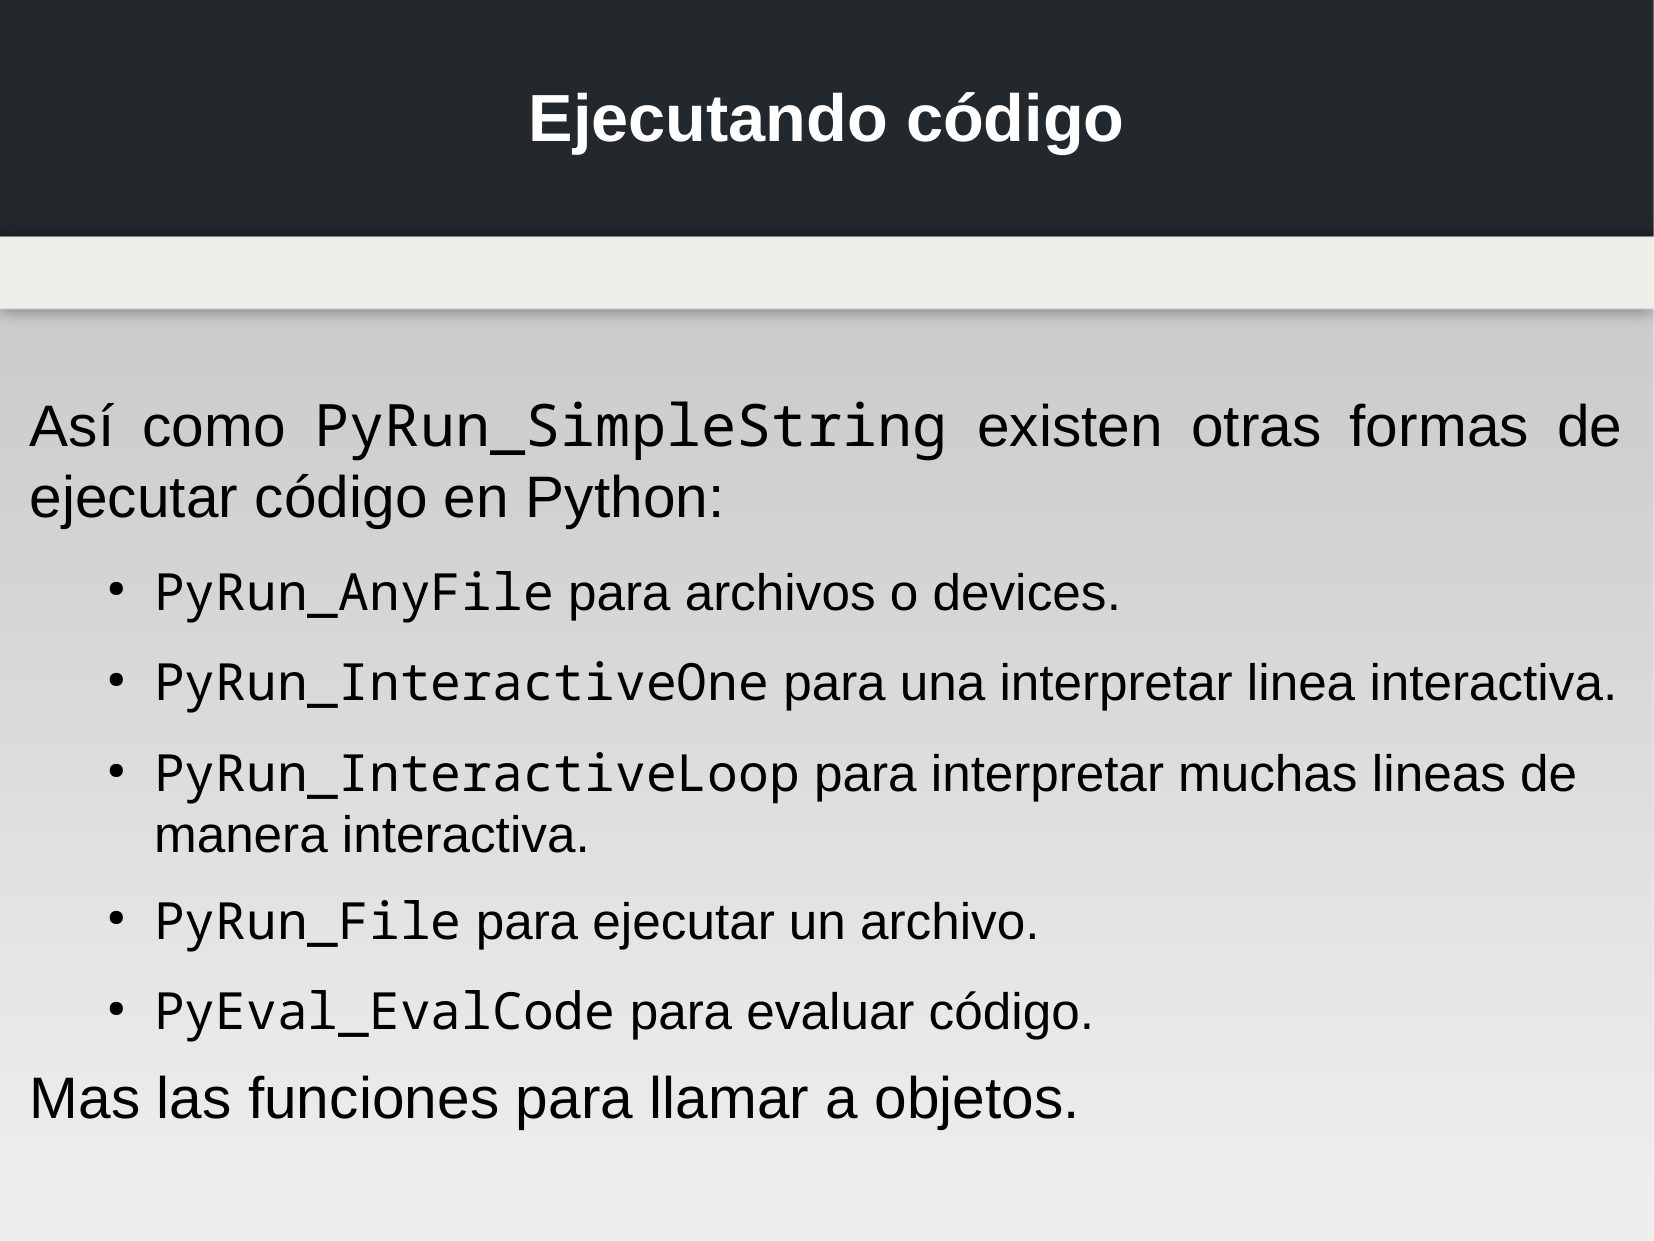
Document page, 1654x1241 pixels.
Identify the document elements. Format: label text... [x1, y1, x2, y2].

list Así como PyRun_SimpleString existen otras formas de ejecutar código en Python: PyRun_AnyFile para archivos o devices. PyRun_InteractiveOne para una interpretar linea interactiva. PyRun_InteractiveLoop para interpretar muchas lineas de manera interactiva. PyRun_File para ejecutar un archivo. PyEval_EvalCode para evaluar código. Mas las funciones para llamar a objetos. [29, 383, 1625, 1182]
title Ejecutando código [0, 0, 1654, 237]
picture [0, 237, 1654, 1241]
